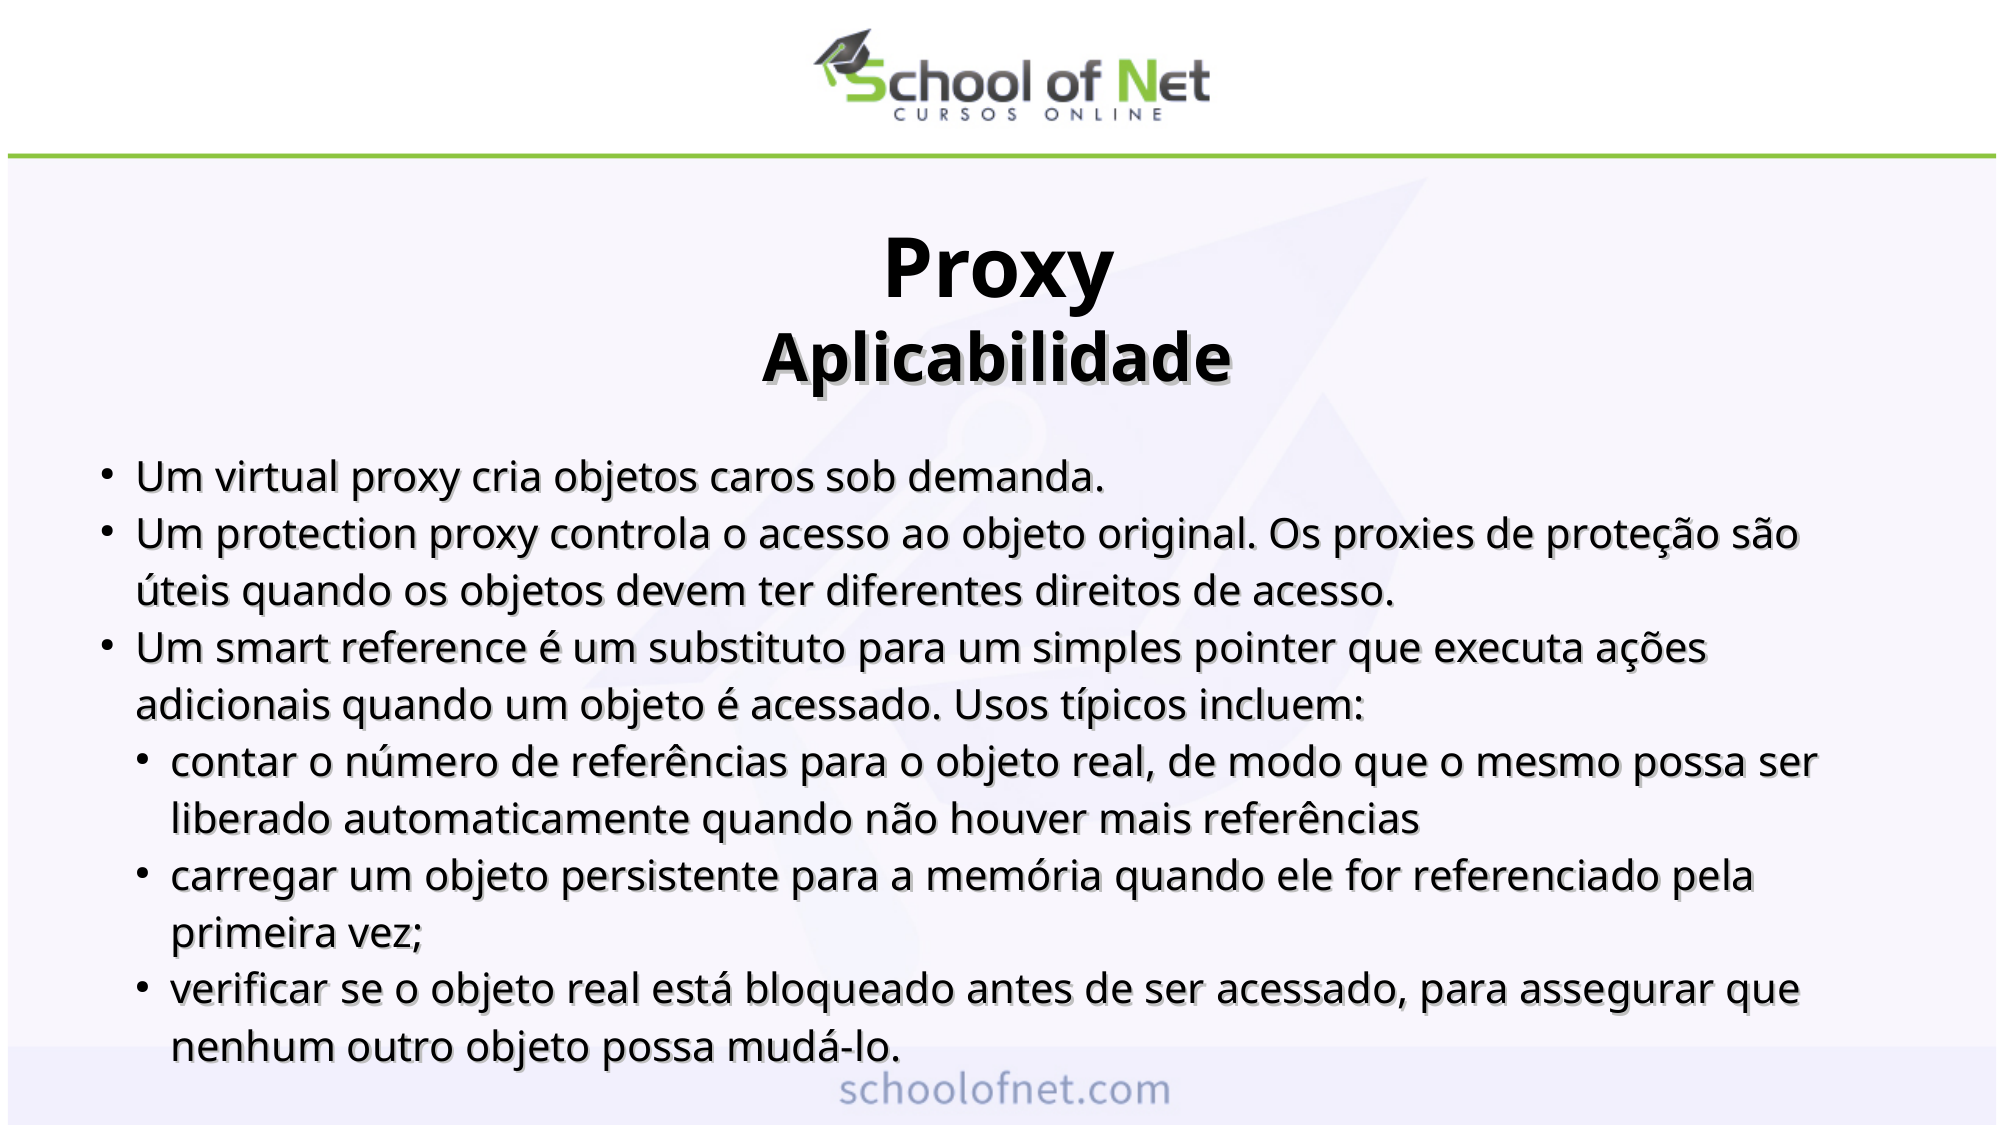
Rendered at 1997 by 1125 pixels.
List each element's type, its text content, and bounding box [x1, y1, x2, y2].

picture [7, 5, 1997, 1125]
title Proxy [99, 171, 1897, 337]
subtitle Aplicabilidade Um virtual proxy cria objetos caros sob demanda. Um protection proxy controla o acesso ao objeto original. Os proxies de proteção são úteis quando os objetos devem ter diferentes direitos de acesso. Um smart reference é um substituto para um simples pointer que executa ações adicionais quando um objeto é acessado. Usos típicos incluem: contar o número de referências para o objeto real, de modo que o mesmo possa ser liberado automaticamente quando não houver mais referências carregar um objeto persistente para a memória quando ele for referenciado pela primeira vez; verificar se o objeto real está bloqueado antes de ser acessado, para assegurar que nenhum outro objeto possa mudá-lo. [99, 337, 1897, 1046]
